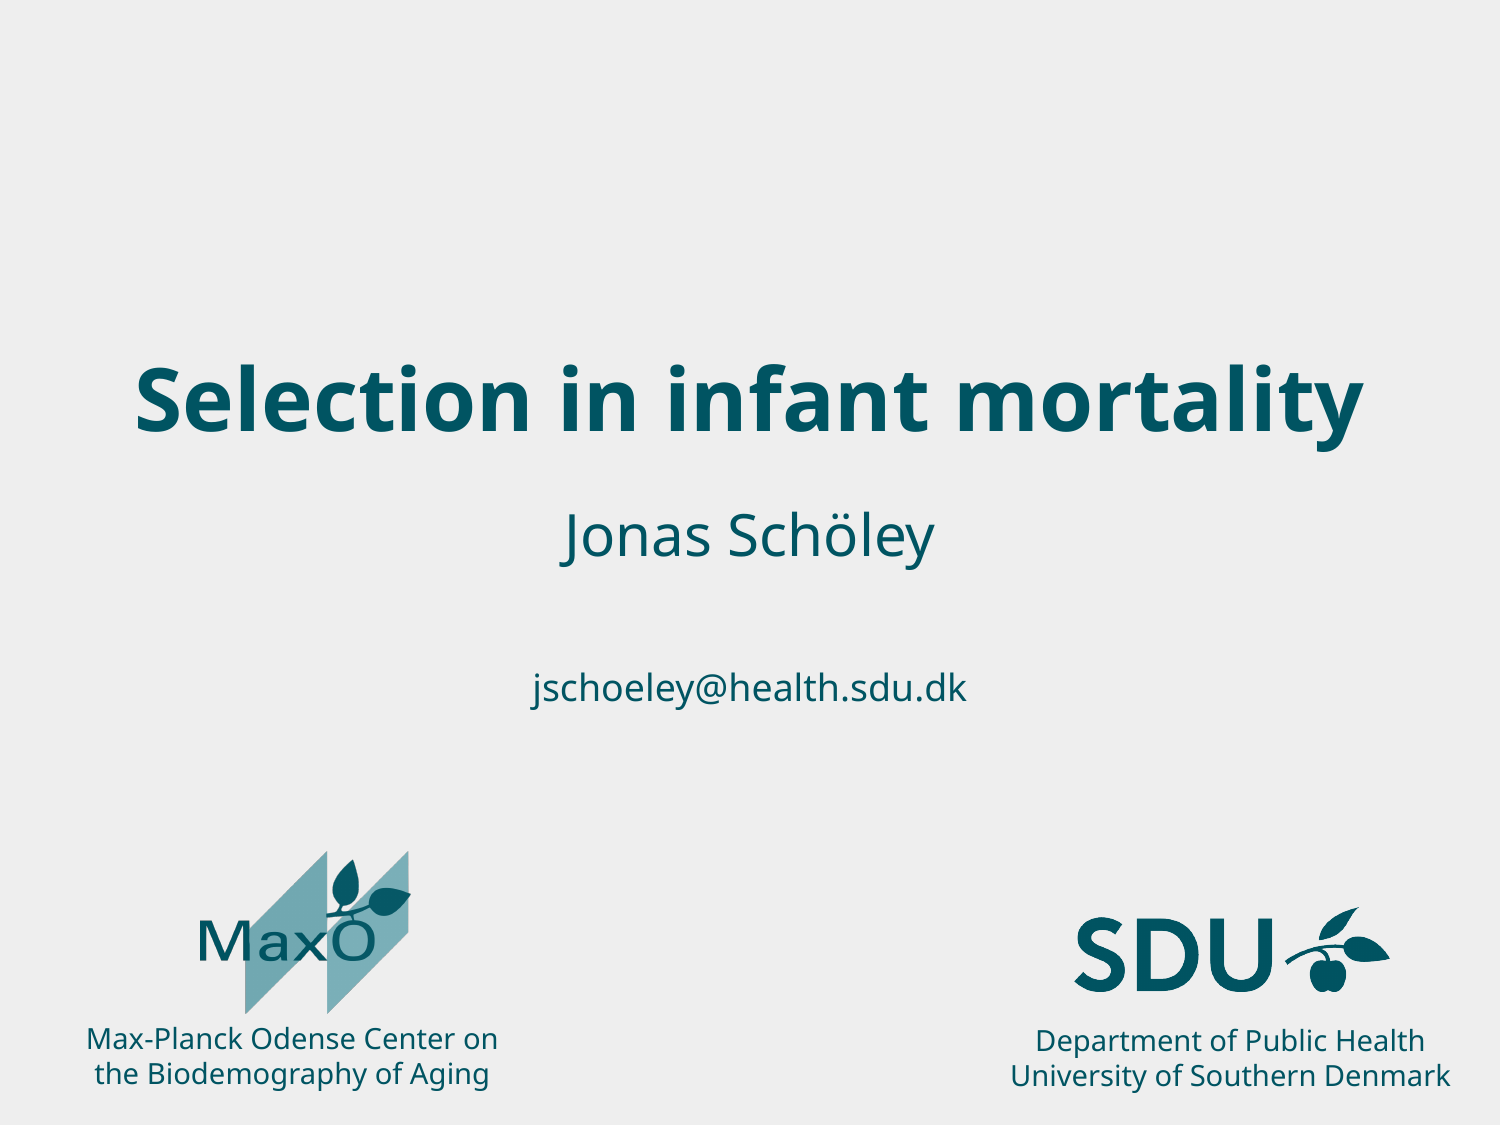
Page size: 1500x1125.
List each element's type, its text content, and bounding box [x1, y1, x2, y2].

picture [1074, 907, 1390, 992]
title Selection in infant mortality [51, 239, 1449, 472]
subtitle Jonas Schöley [51, 482, 1449, 656]
picture [200, 851, 411, 1014]
text_box Department of Public Health University of Southern Denmark [961, 1007, 1500, 1125]
text_box jschoeley@health.sdu.dk [503, 631, 997, 742]
text_box Max-Planck Odense Center on the Biodemography of Aging [51, 1004, 534, 1090]
